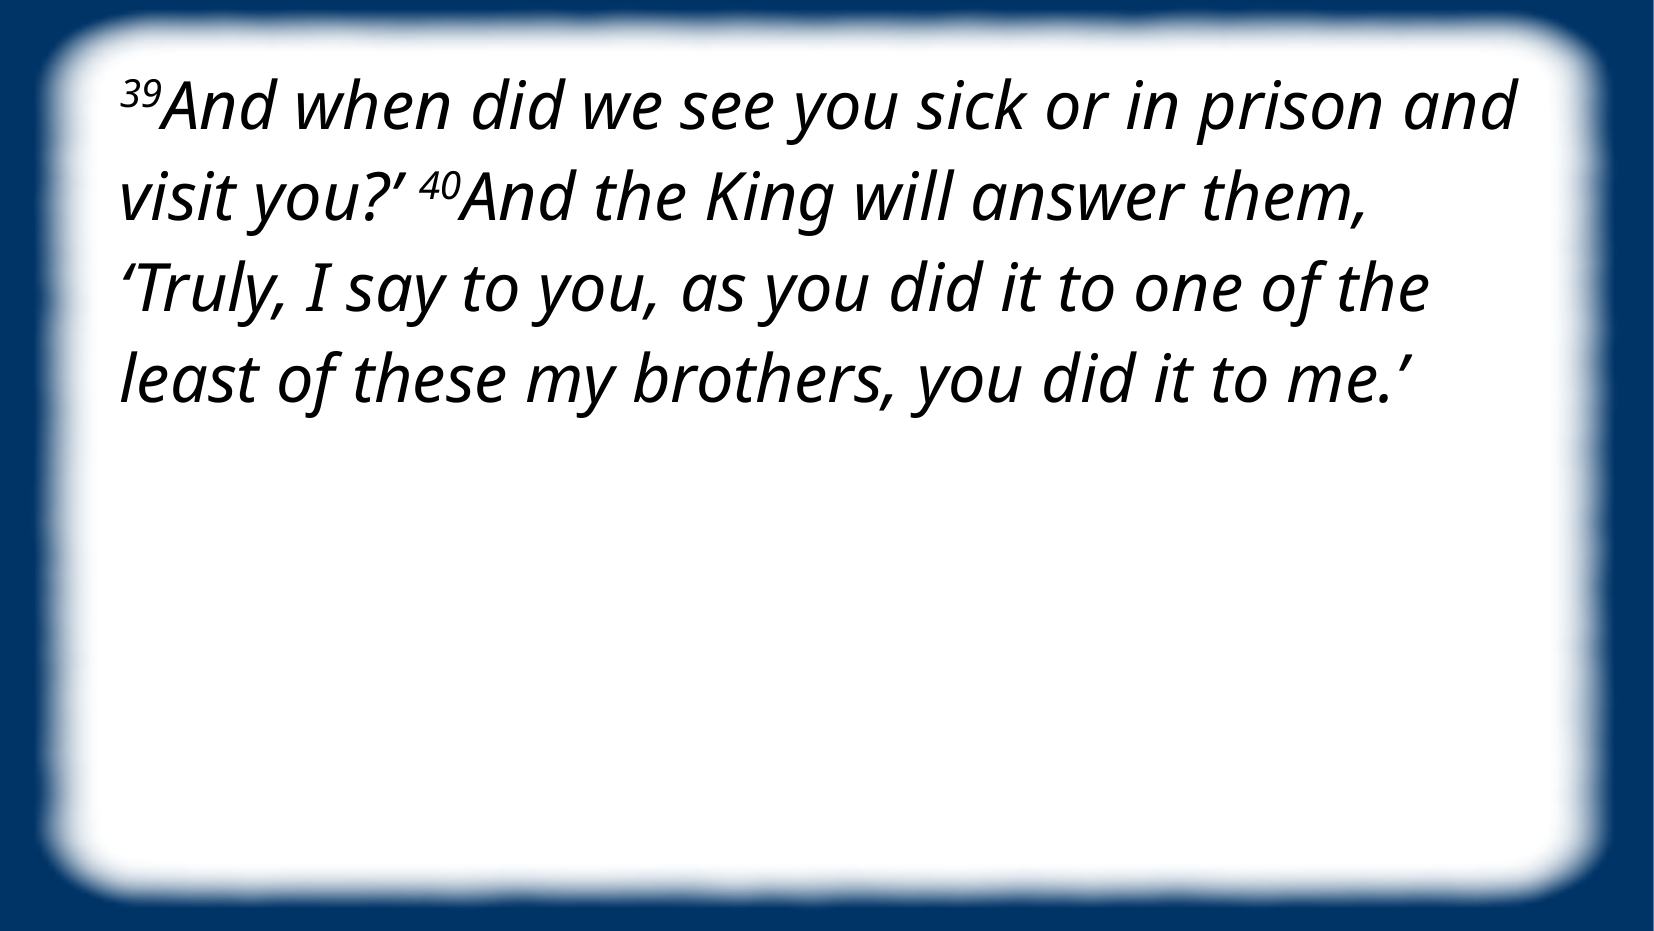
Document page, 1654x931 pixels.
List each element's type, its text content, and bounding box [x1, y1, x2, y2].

picture [0, 0, 1654, 931]
text_box 39And when did we see you sick or in prison and visit you?’ 40And the King will answer them, ‘Truly, I say to you, as you did it to one of the least of these my brothers, you did it to me.’ [105, 51, 1546, 511]
